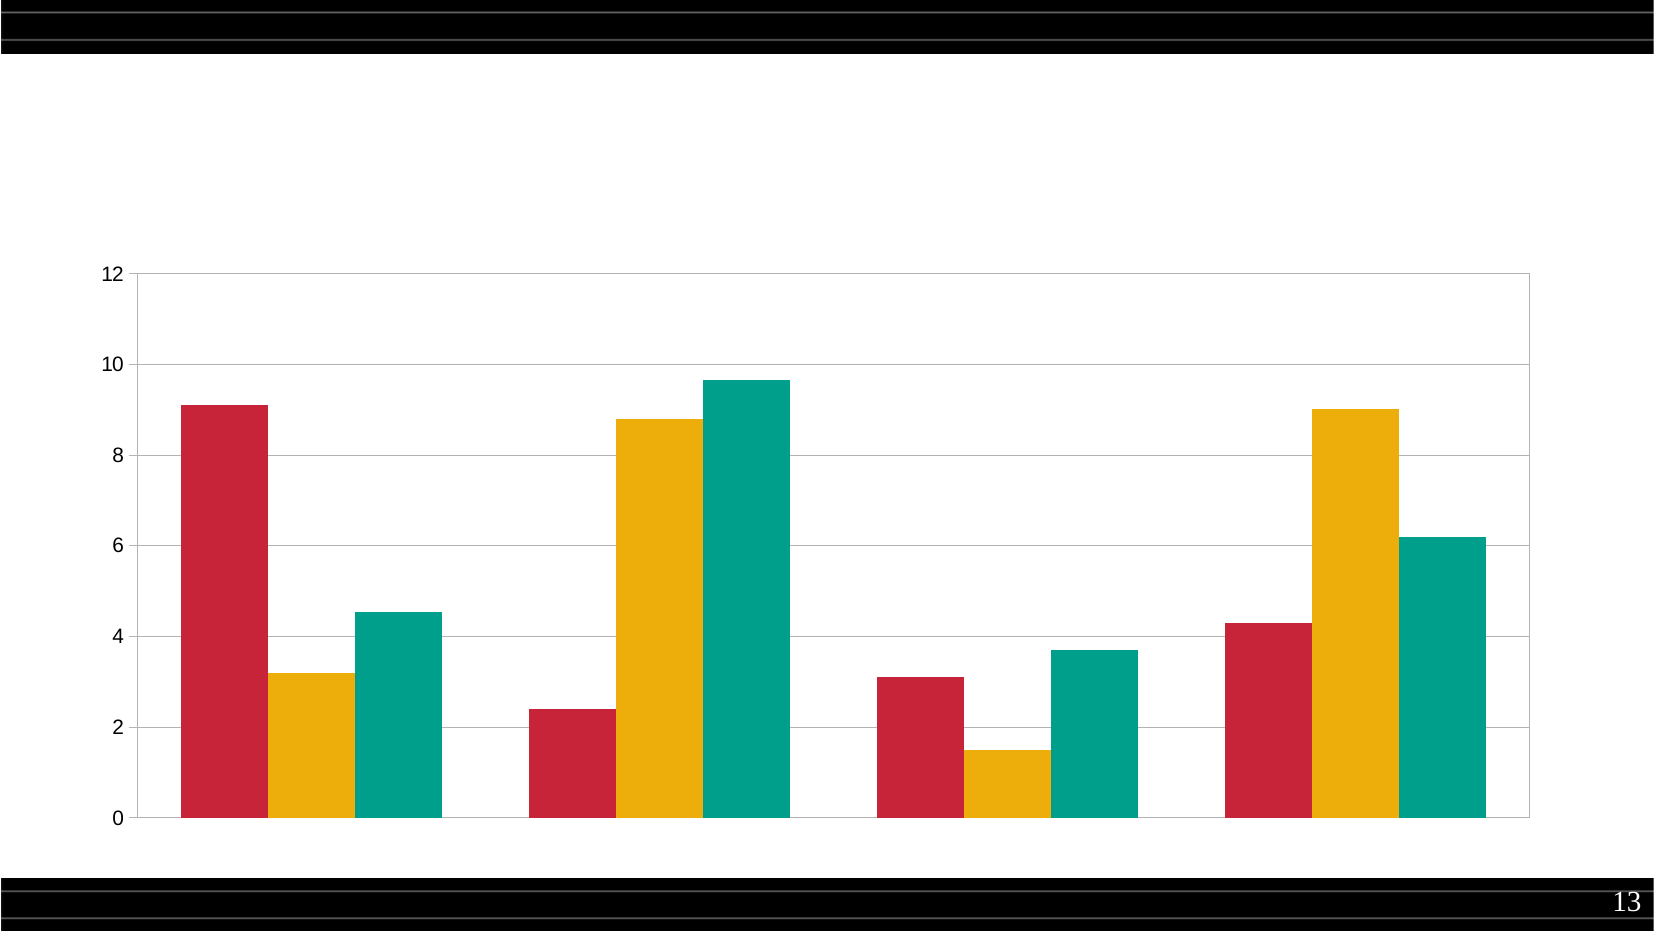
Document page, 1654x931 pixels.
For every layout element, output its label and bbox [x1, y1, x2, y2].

picture [1, 878, 1654, 931]
picture [1, 0, 1654, 54]
chart [71, 250, 1559, 842]
